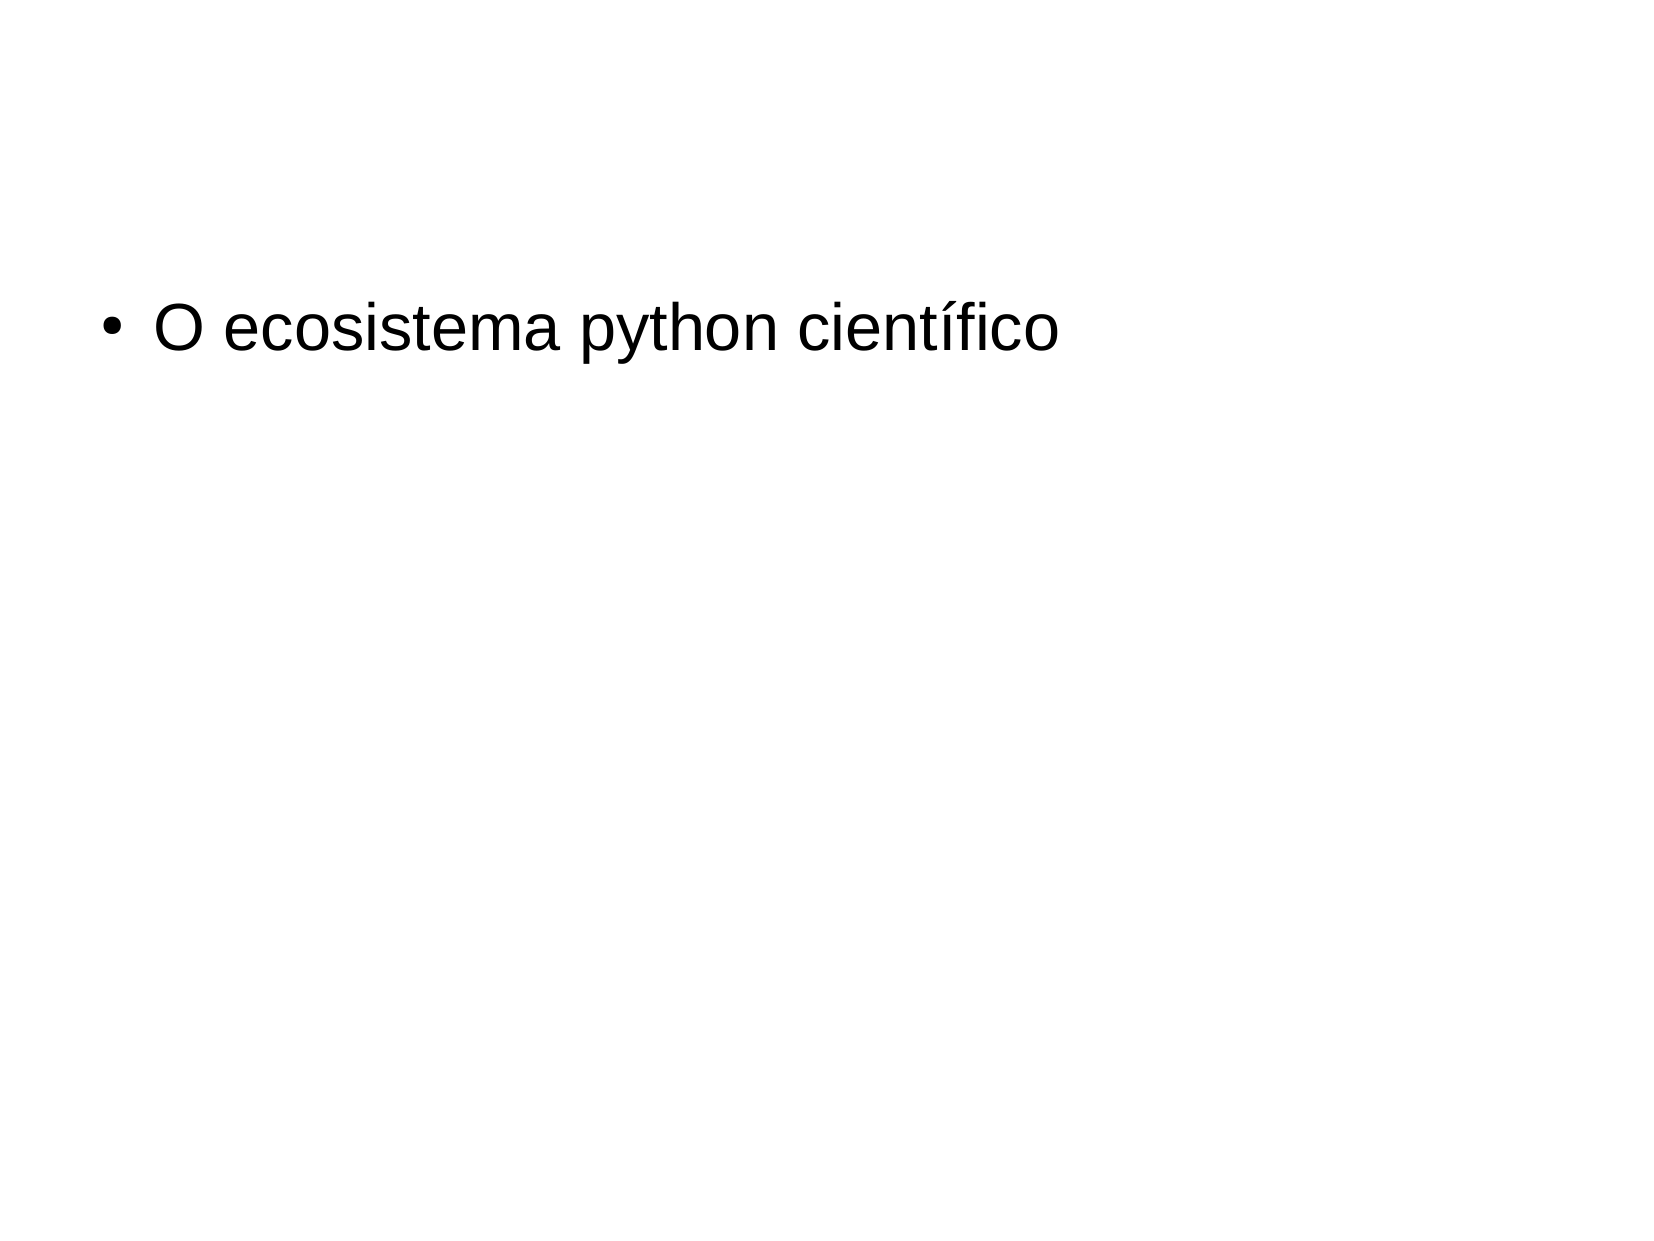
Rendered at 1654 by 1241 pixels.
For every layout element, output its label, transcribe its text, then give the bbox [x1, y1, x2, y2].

list O ecosistema python científico [82, 290, 1571, 1010]
